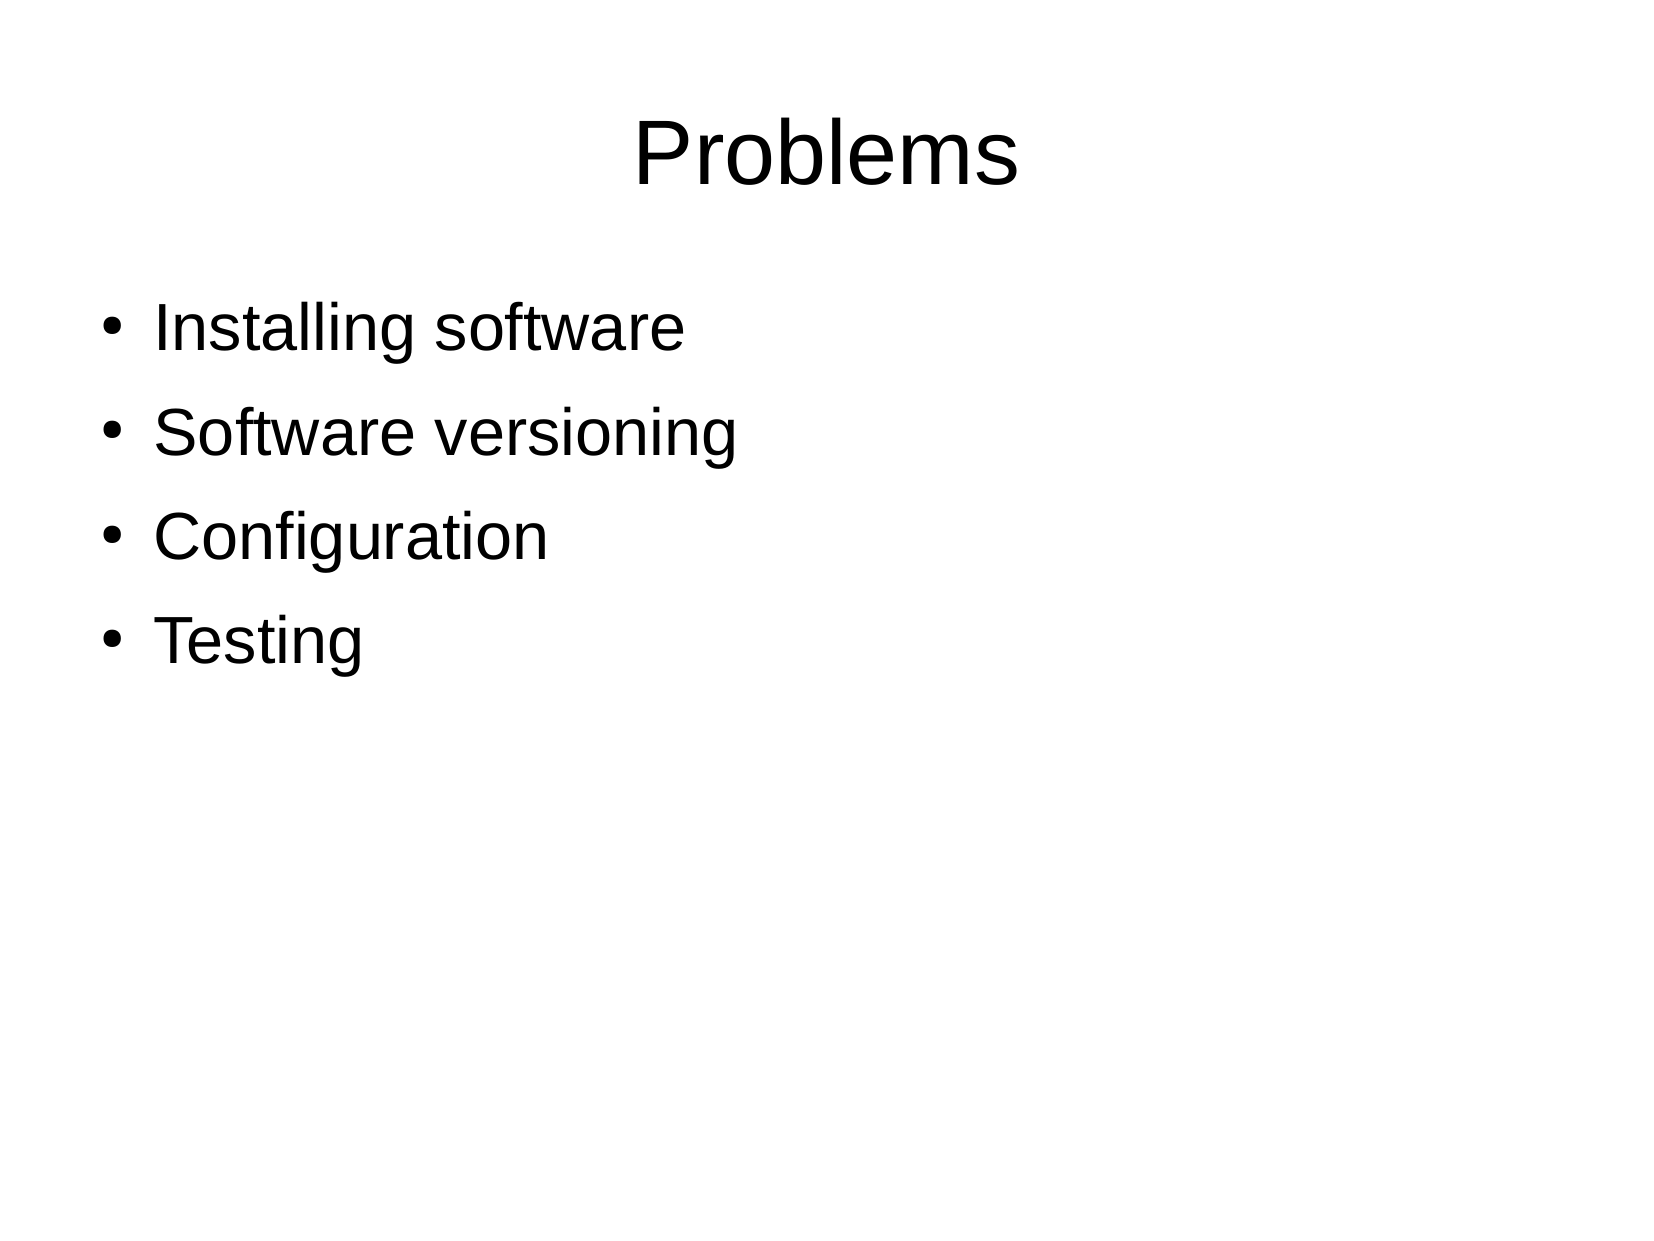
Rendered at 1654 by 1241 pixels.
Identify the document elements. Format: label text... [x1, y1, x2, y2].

title Problems [82, 49, 1571, 257]
list Installing software Software versioning Configuration Testing [82, 290, 1571, 1010]
